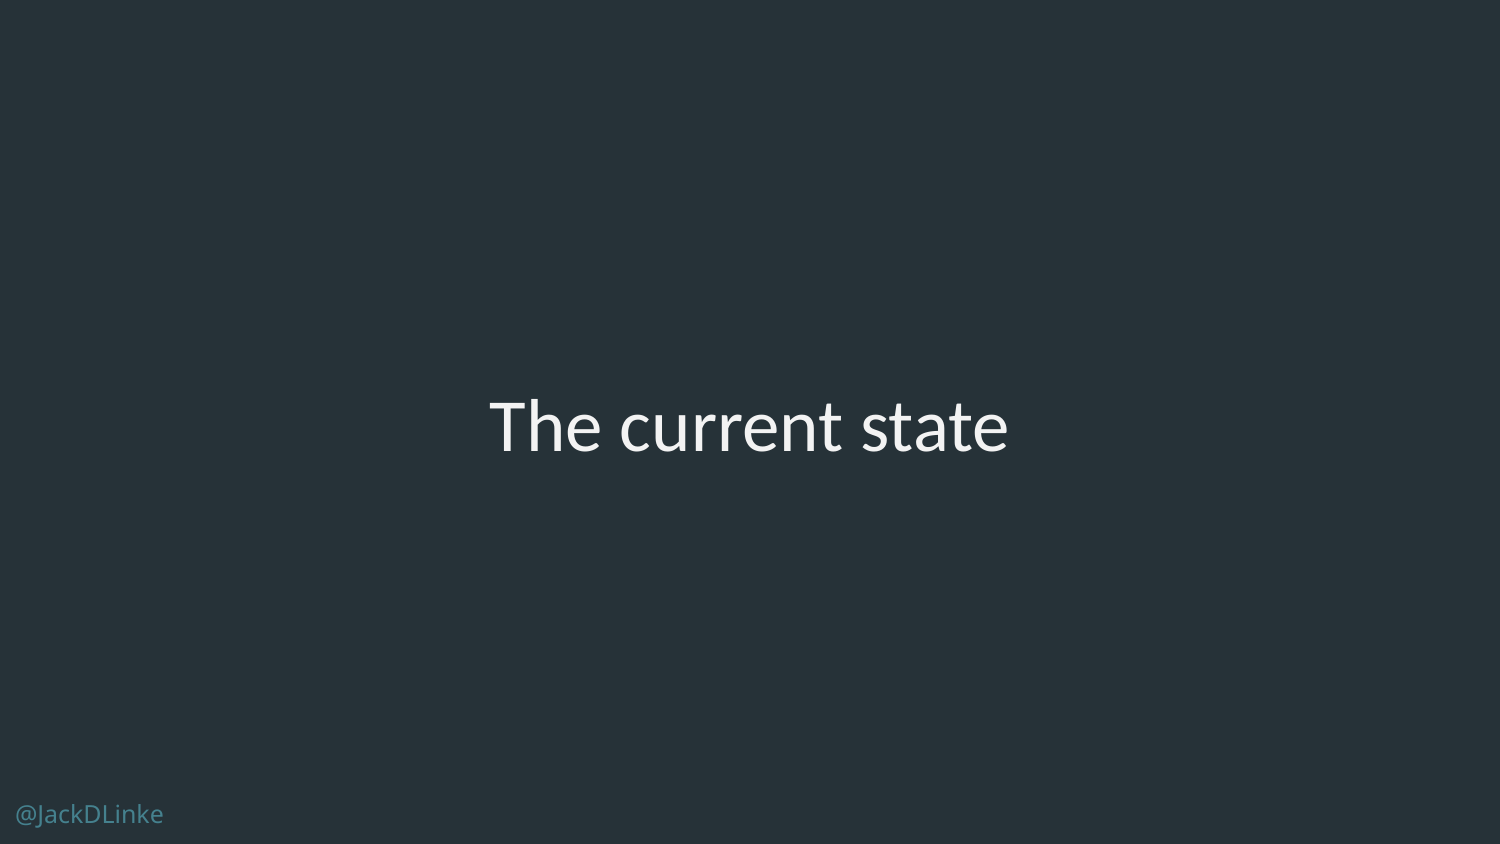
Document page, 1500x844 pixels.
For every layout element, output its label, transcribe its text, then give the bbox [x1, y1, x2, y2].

title The current state [51, 352, 1449, 491]
